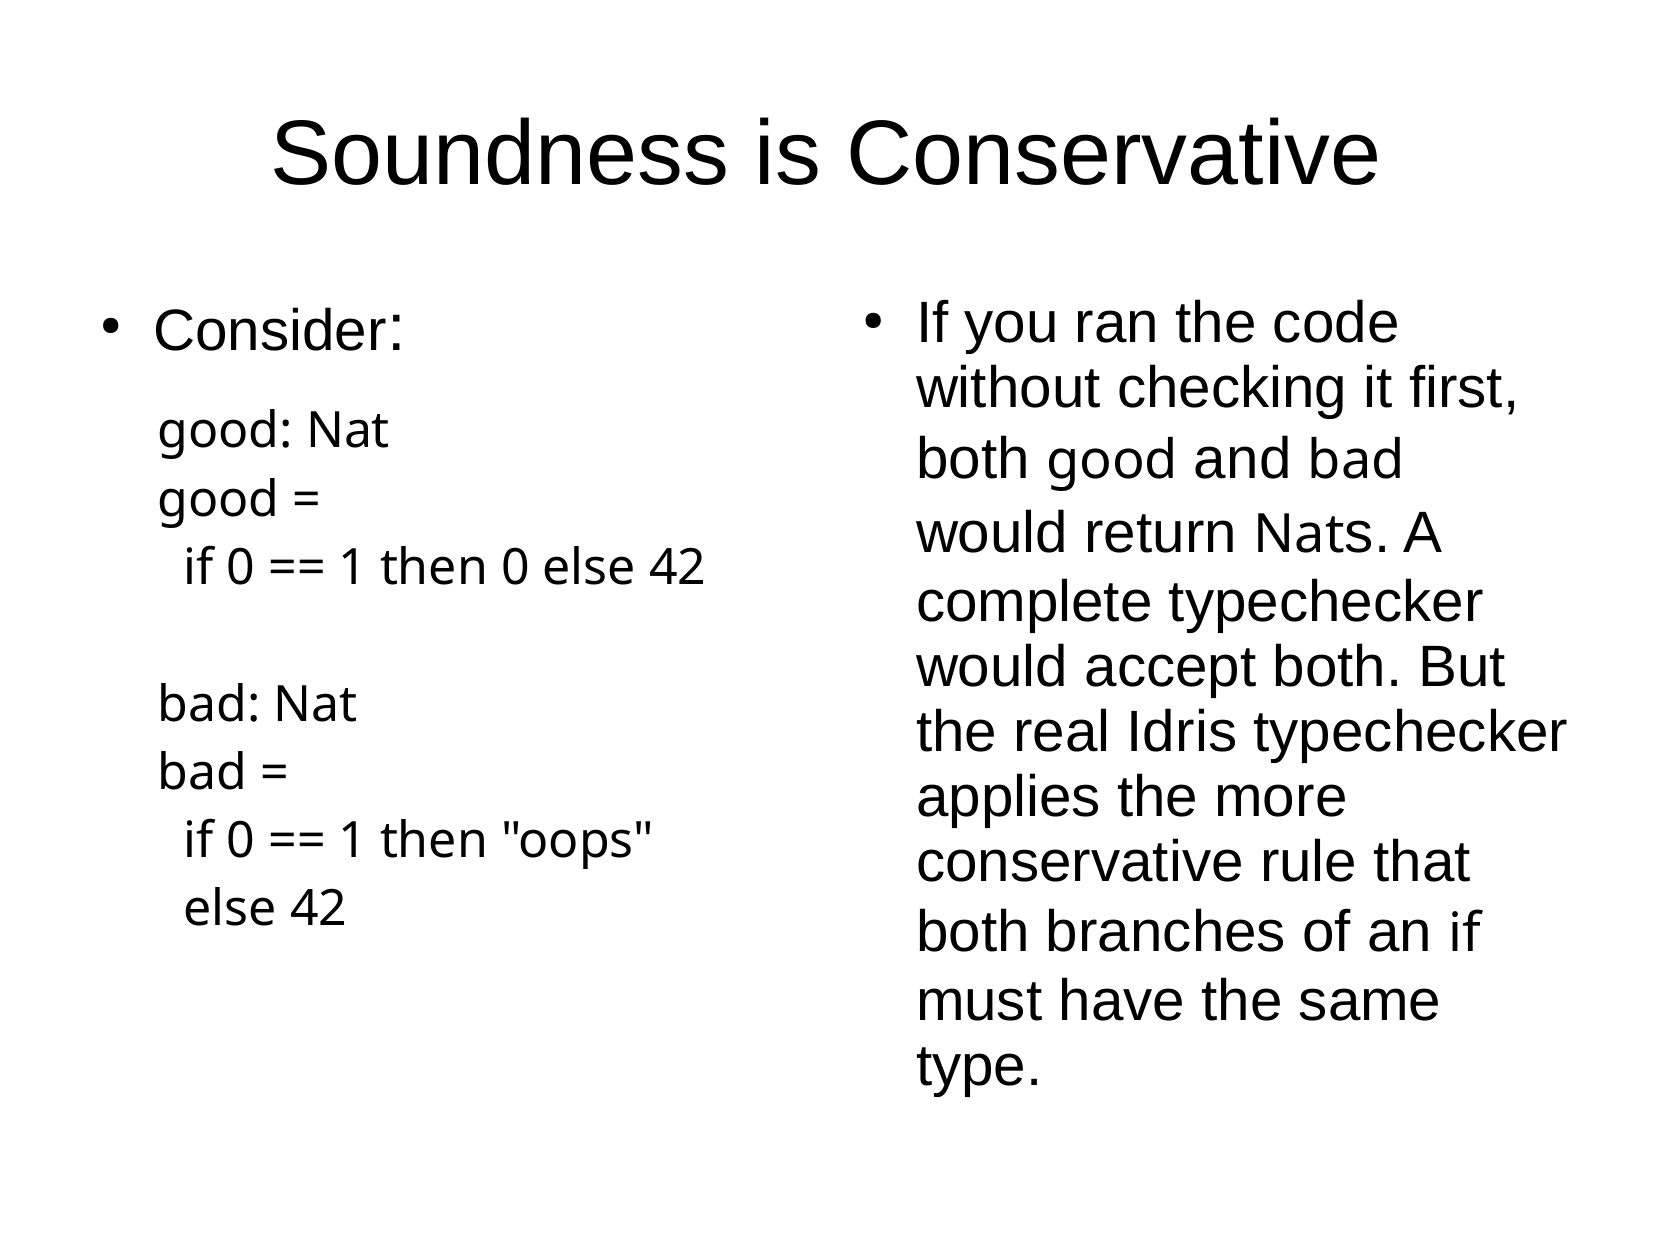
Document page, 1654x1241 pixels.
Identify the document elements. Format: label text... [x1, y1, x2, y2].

list If you ran the code without checking it first, both good and bad would return Nats. A complete typechecker would accept both. But the real Idris typechecker applies the more conservative rule that both branches of an if must have the same type. [845, 290, 1572, 1109]
list Consider: good: Nat good = if 0 == 1 then 0 else 42 bad: Nat bad = if 0 == 1 then "oops" else 42 [82, 290, 809, 1109]
title Soundness is Conservative [82, 49, 1571, 257]
